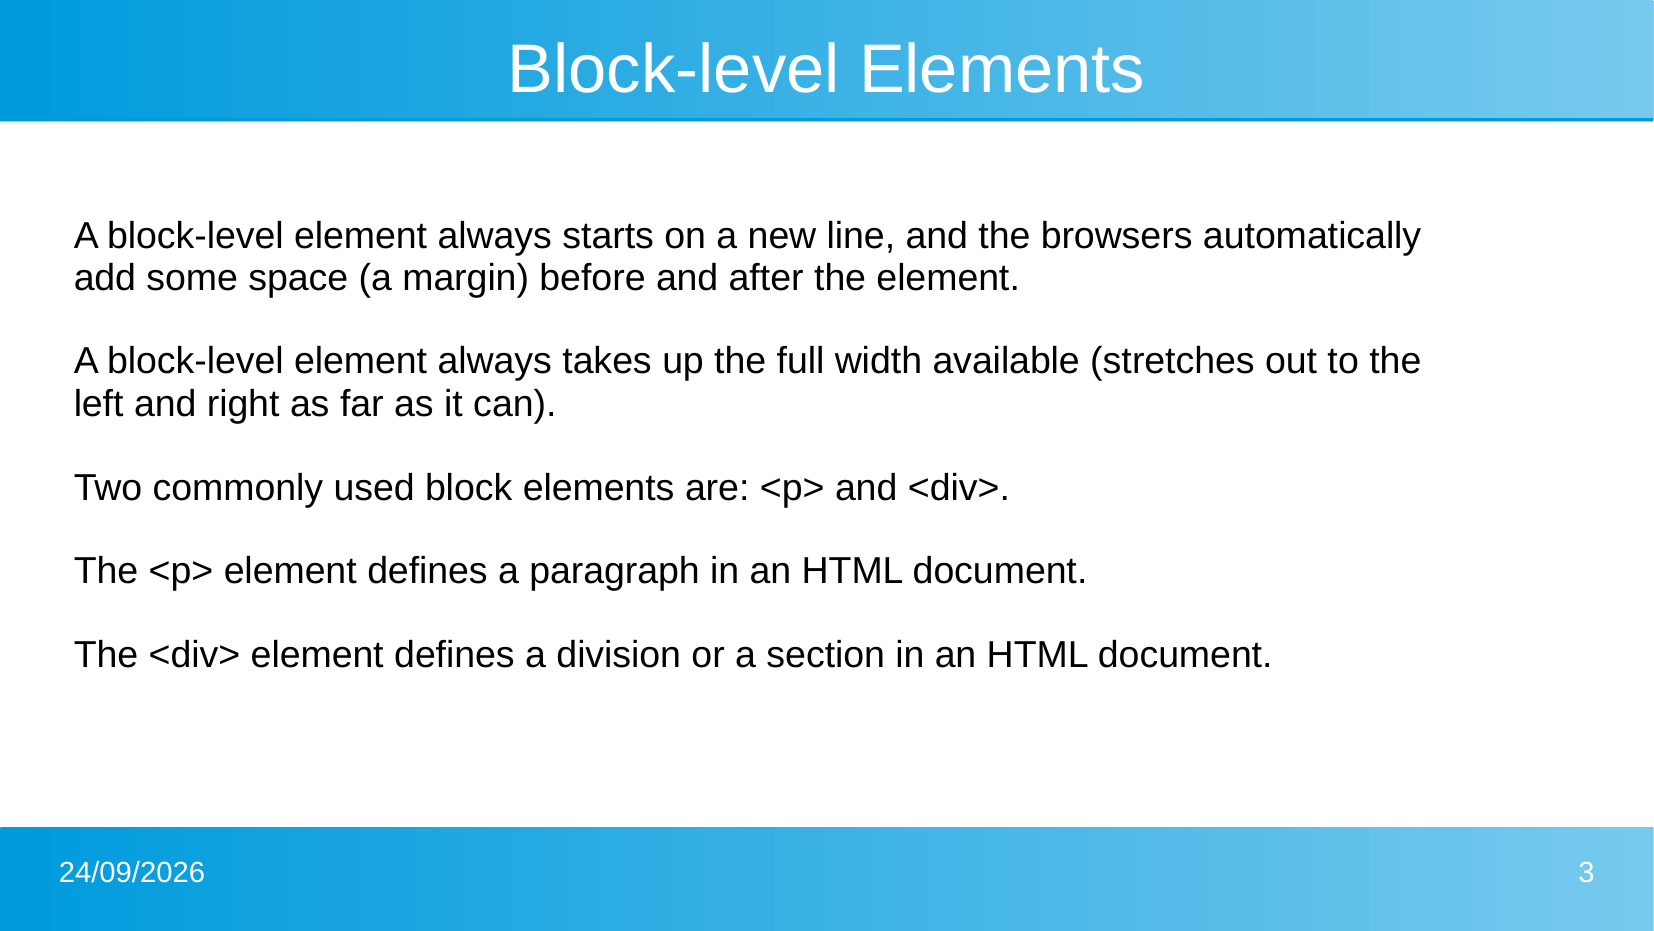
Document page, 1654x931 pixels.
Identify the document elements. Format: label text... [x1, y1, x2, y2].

text_box A block-level element always starts on a new line, and the browsers automatically add some space (a margin) before and after the element. A block-level element always takes up the full width available (stretches out to the left and right as far as it can). Two commonly used block elements are: <p> and <div>. The <p> element defines a paragraph in an HTML document. The <div> element defines a division or a section in an HTML document. [59, 206, 1477, 684]
title Block-level Elements [59, 29, 1595, 108]
